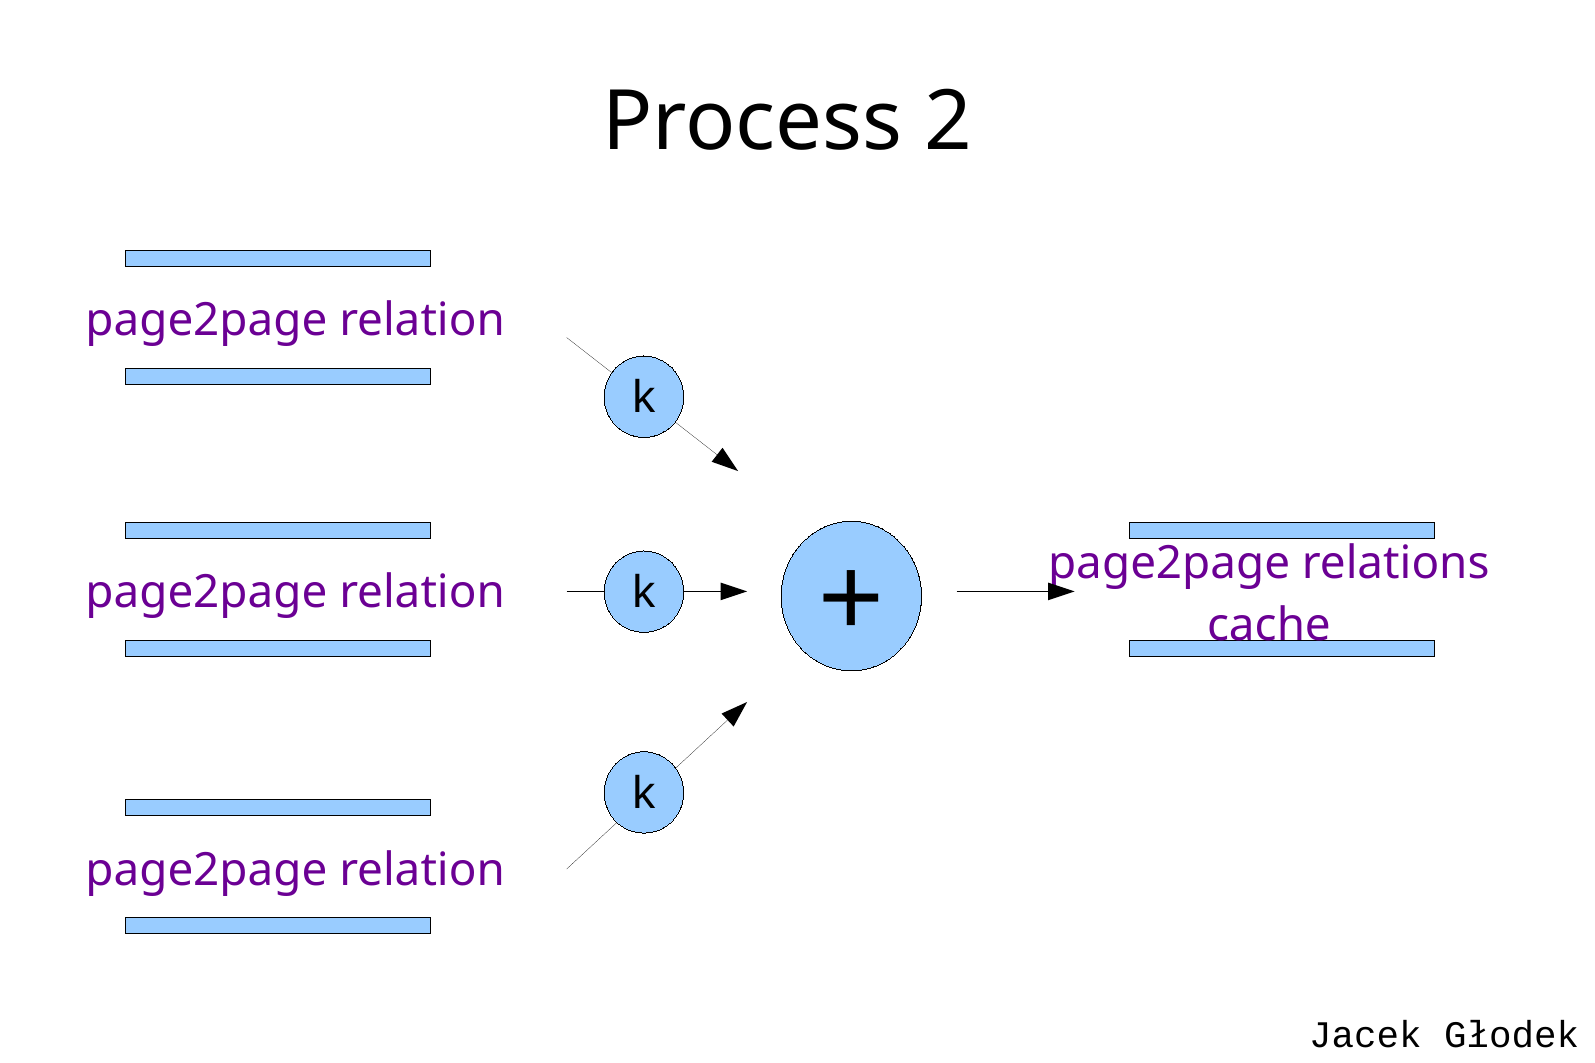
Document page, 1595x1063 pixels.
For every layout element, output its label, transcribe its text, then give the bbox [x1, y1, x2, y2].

text_box [125, 250, 431, 267]
text_box [125, 799, 431, 816]
text_box k [604, 550, 684, 633]
text_box page2page relations cache [1033, 521, 1595, 672]
text_box + [781, 521, 922, 671]
text_box Jacek Głodek [1294, 1008, 1595, 1063]
text_box k [604, 751, 684, 834]
text_box page2page relation [70, 279, 632, 430]
text_box page2page relation [70, 828, 632, 979]
text_box Process 2 [67, 53, 1530, 171]
text_box [125, 522, 431, 539]
text_box k [604, 355, 684, 438]
text_box page2page relation [70, 551, 632, 702]
